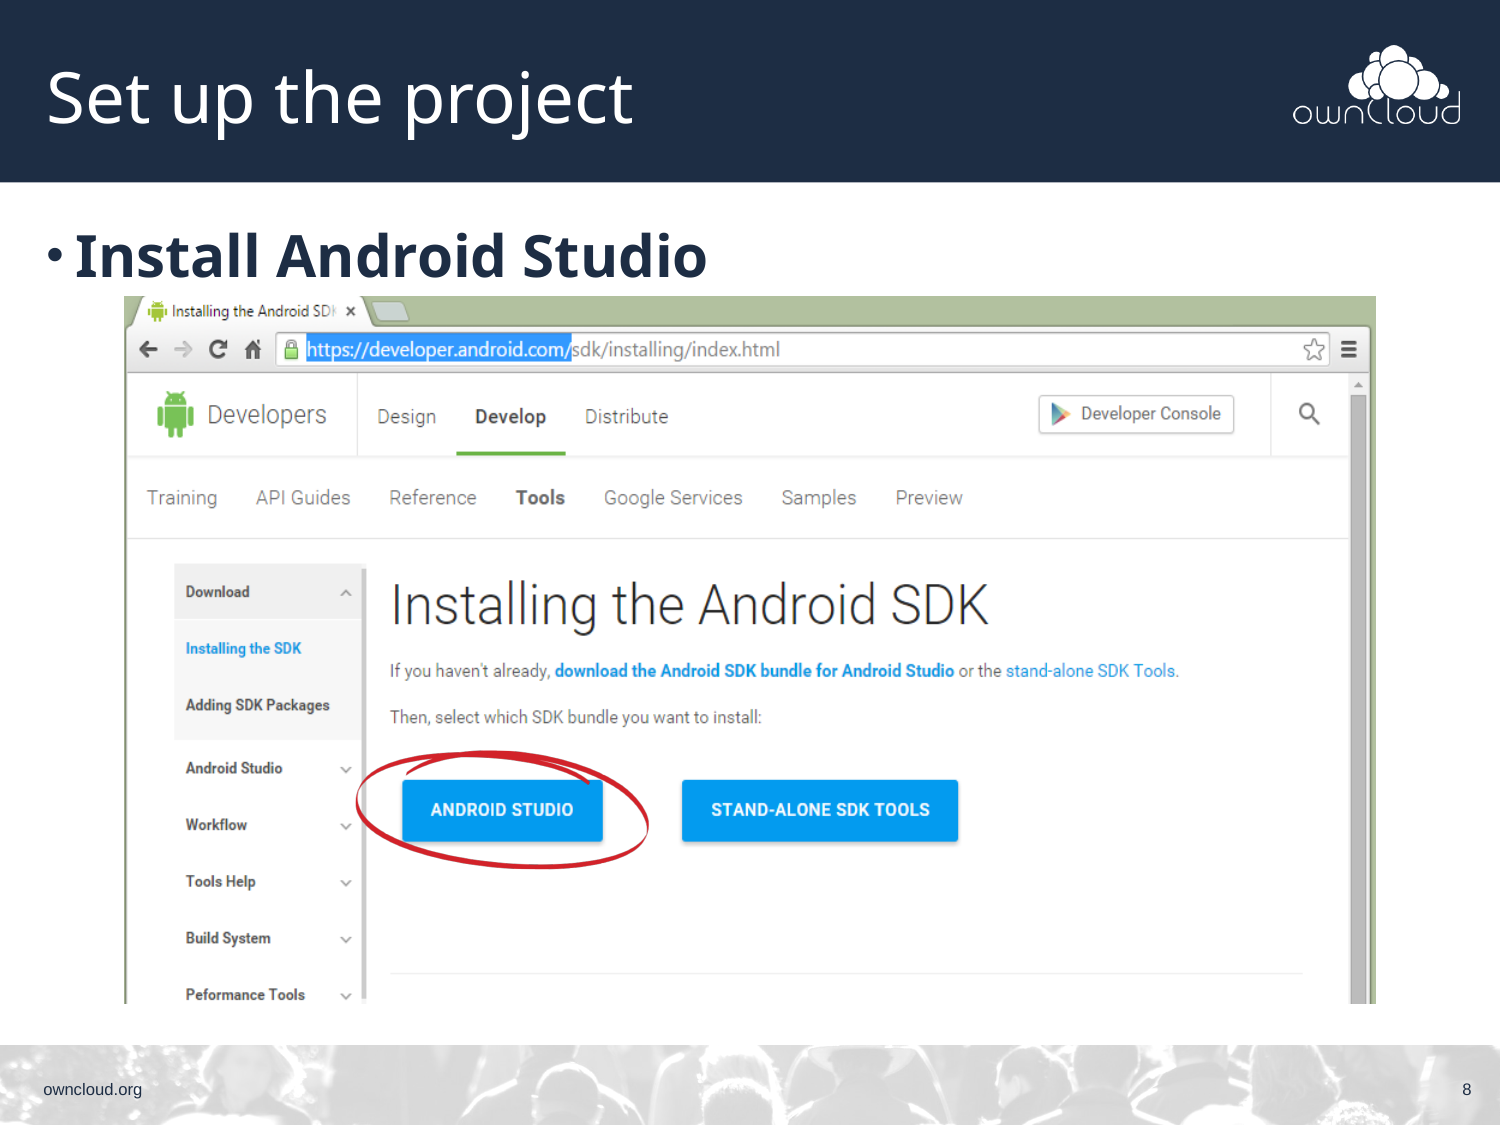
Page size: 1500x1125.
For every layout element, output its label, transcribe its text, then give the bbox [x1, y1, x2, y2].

picture [124, 296, 1376, 1004]
title Set up the project [46, 5, 1258, 187]
picture [1293, 45, 1460, 124]
list Install Android Studio [46, 214, 1465, 1026]
picture [0, 1045, 1500, 1125]
